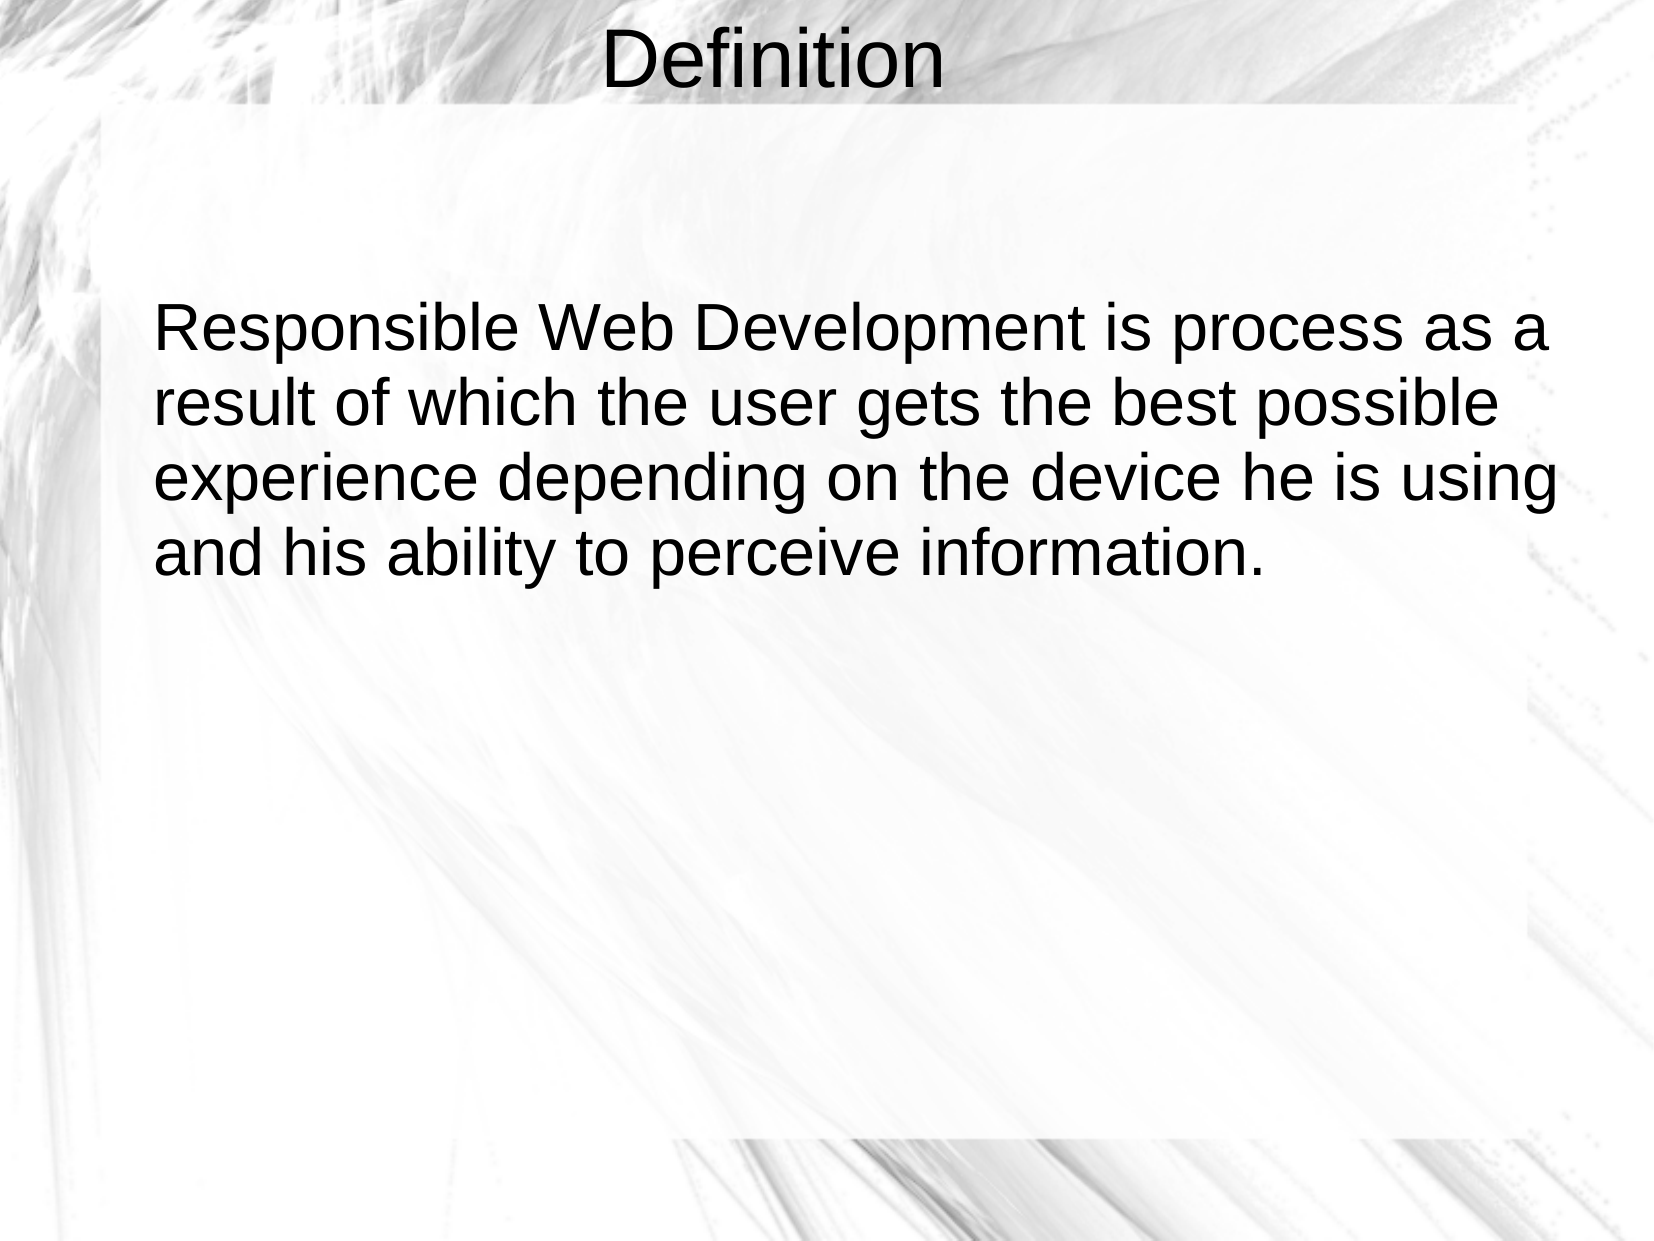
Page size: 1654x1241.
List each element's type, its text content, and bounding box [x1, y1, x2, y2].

title Definition [29, 0, 1518, 119]
list Responsible Web Development is process as a result of which the user gets the best possible experience depending on the device he is using and his ability to perceive information. [82, 290, 1571, 1109]
picture [0, 0, 1654, 1241]
